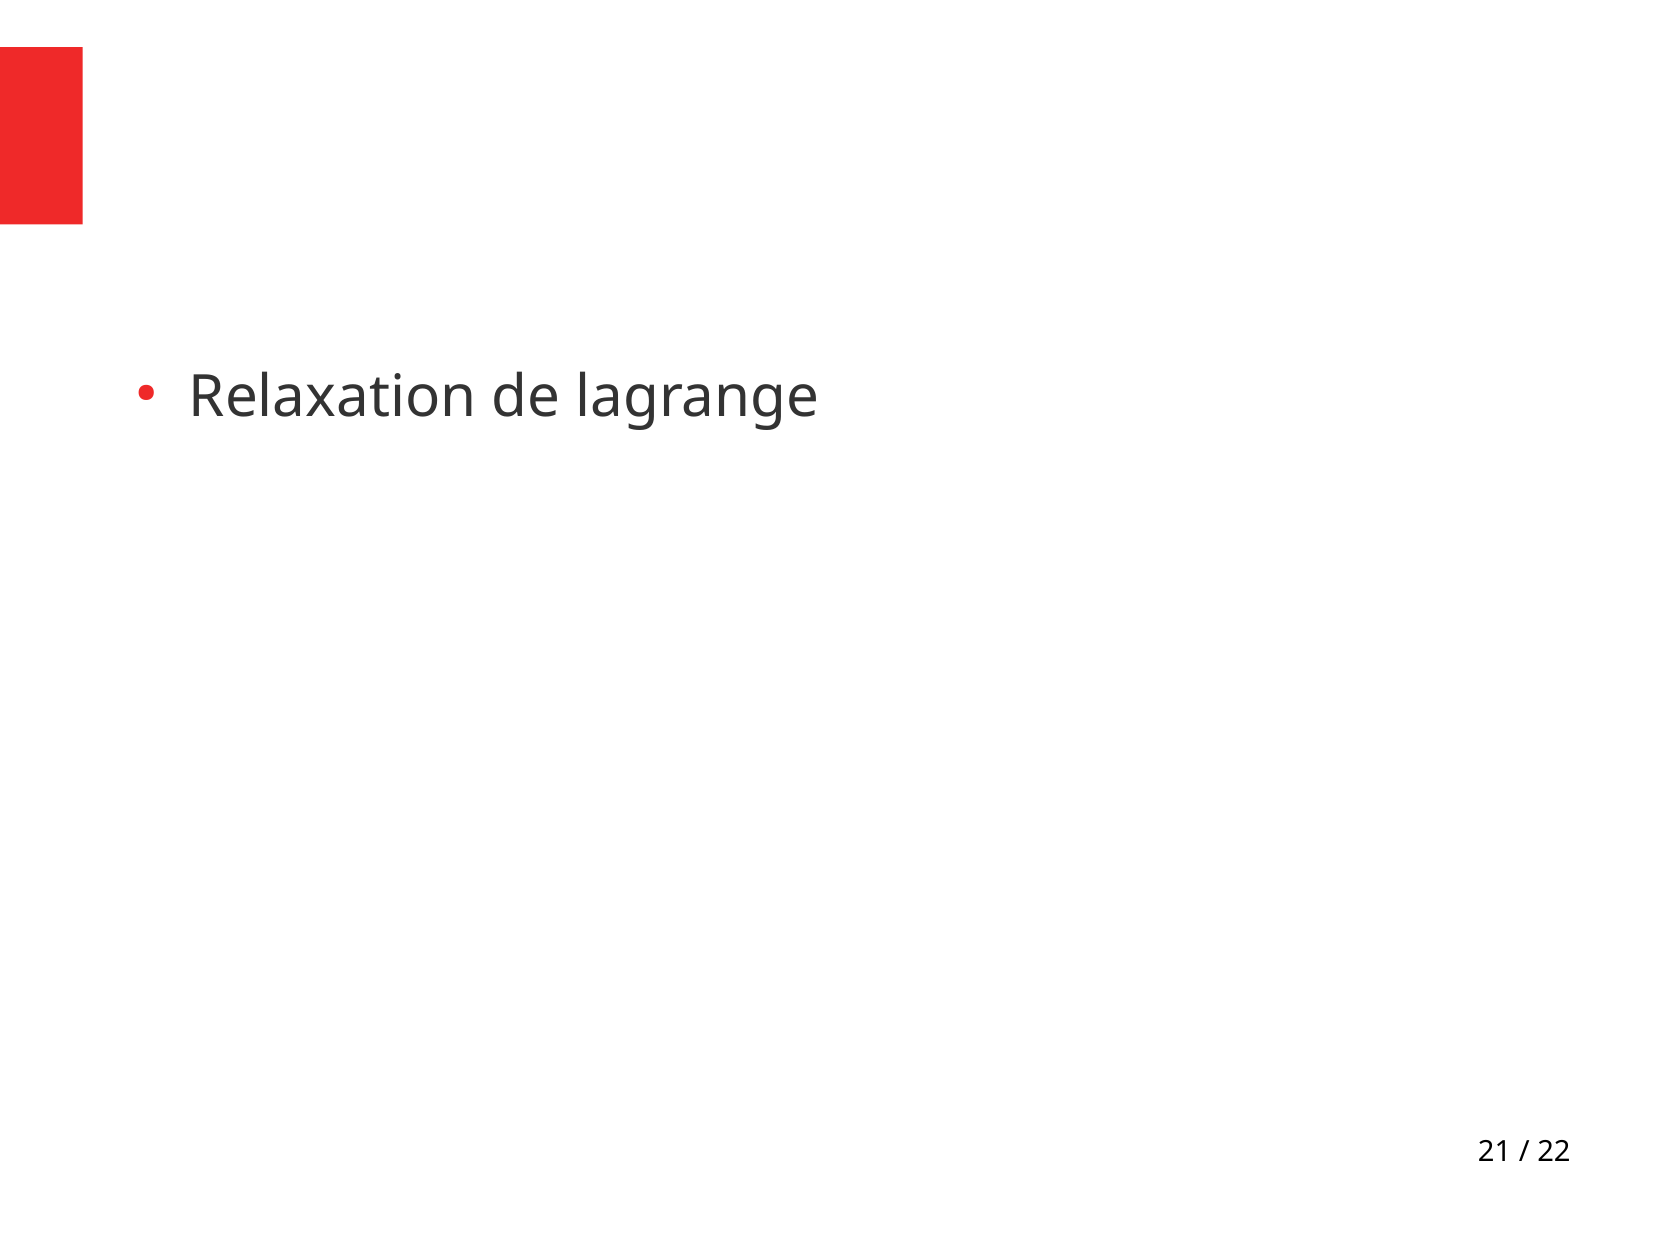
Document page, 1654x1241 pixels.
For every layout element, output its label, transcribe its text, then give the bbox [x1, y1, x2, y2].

list Relaxation de lagrange [118, 354, 1536, 1074]
